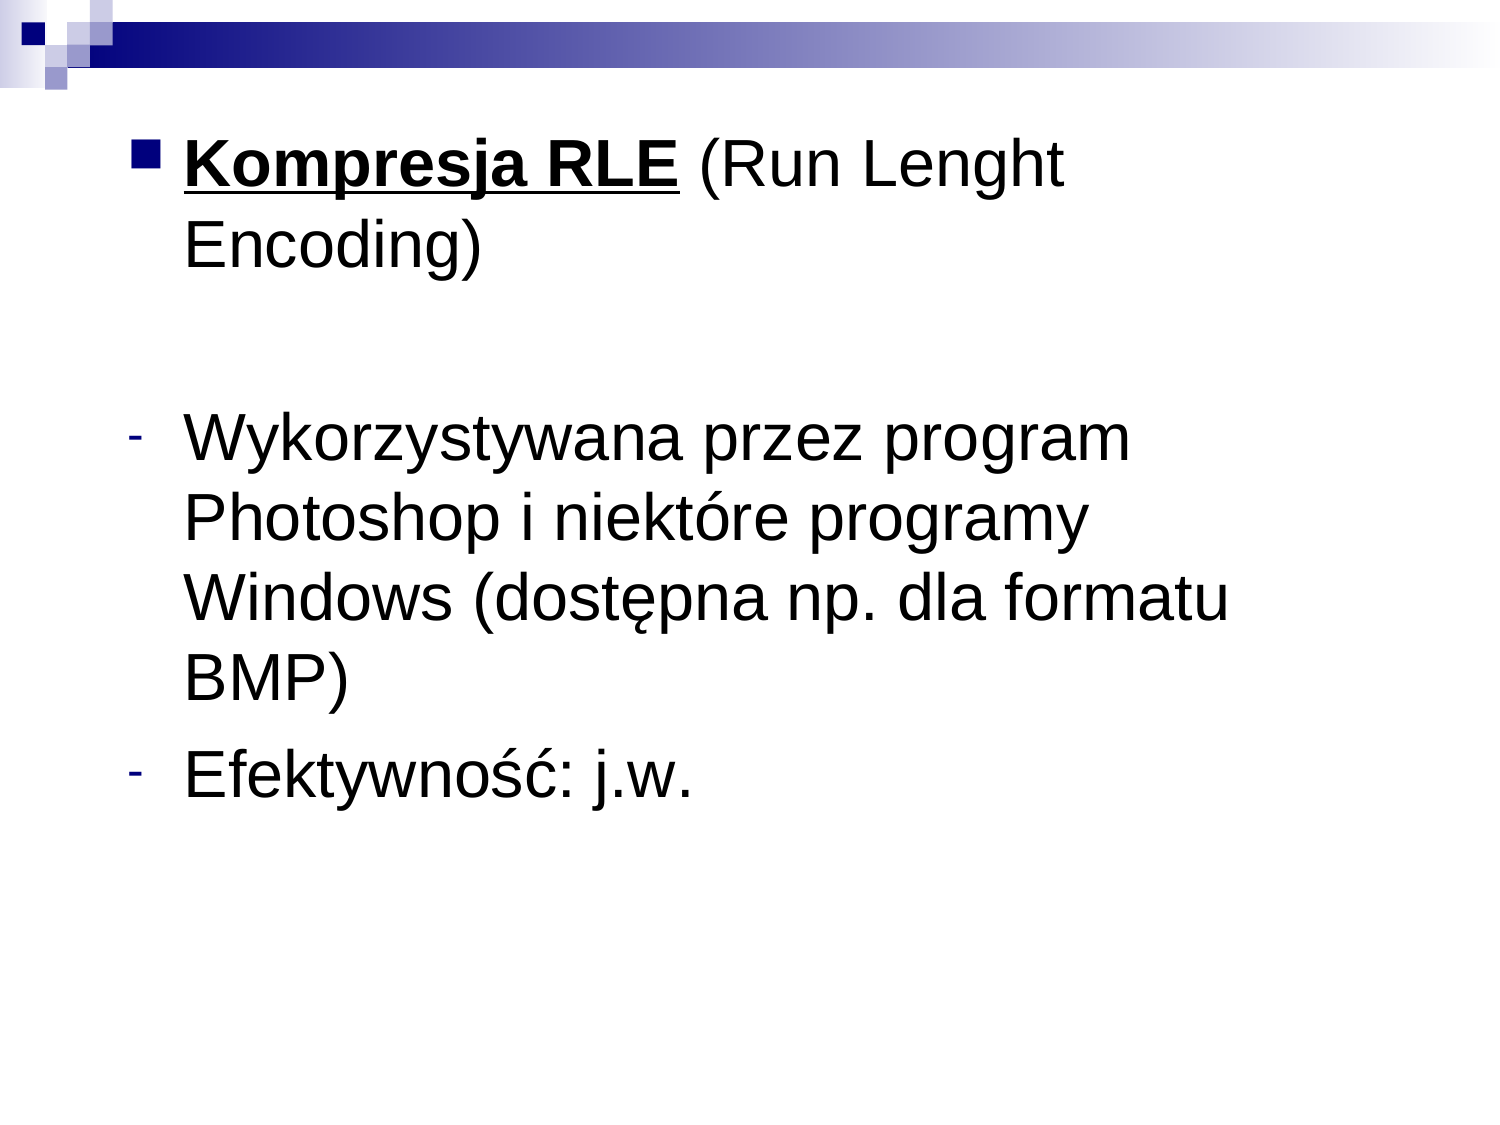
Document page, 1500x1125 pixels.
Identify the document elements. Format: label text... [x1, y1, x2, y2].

list Kompresja RLE (Run Lenght Encoding) Wykorzystywana przez program Photoshop i niektóre programy Windows (dostępna np. dla formatu BMP) Efektywność: j.w. [112, 112, 1388, 1000]
